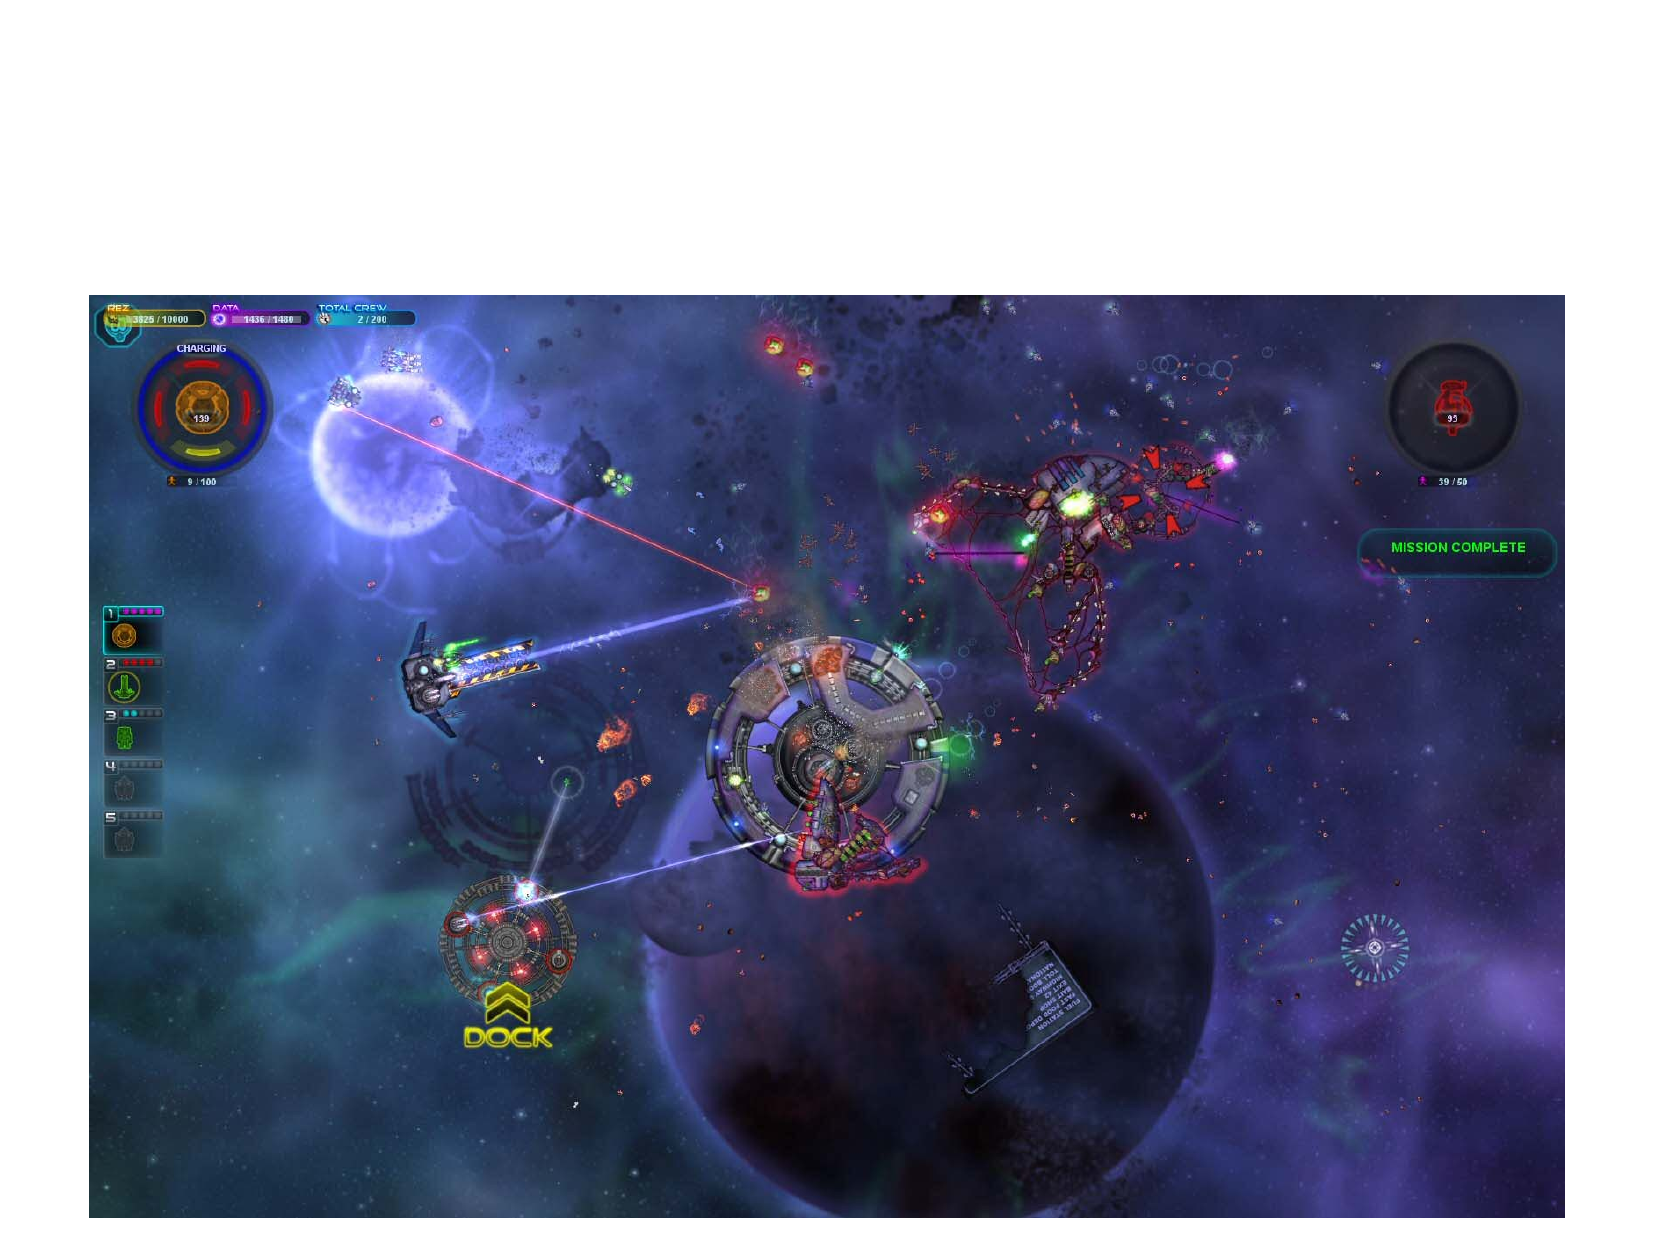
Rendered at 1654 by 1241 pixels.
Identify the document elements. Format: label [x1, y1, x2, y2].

picture [89, 295, 1565, 1218]
